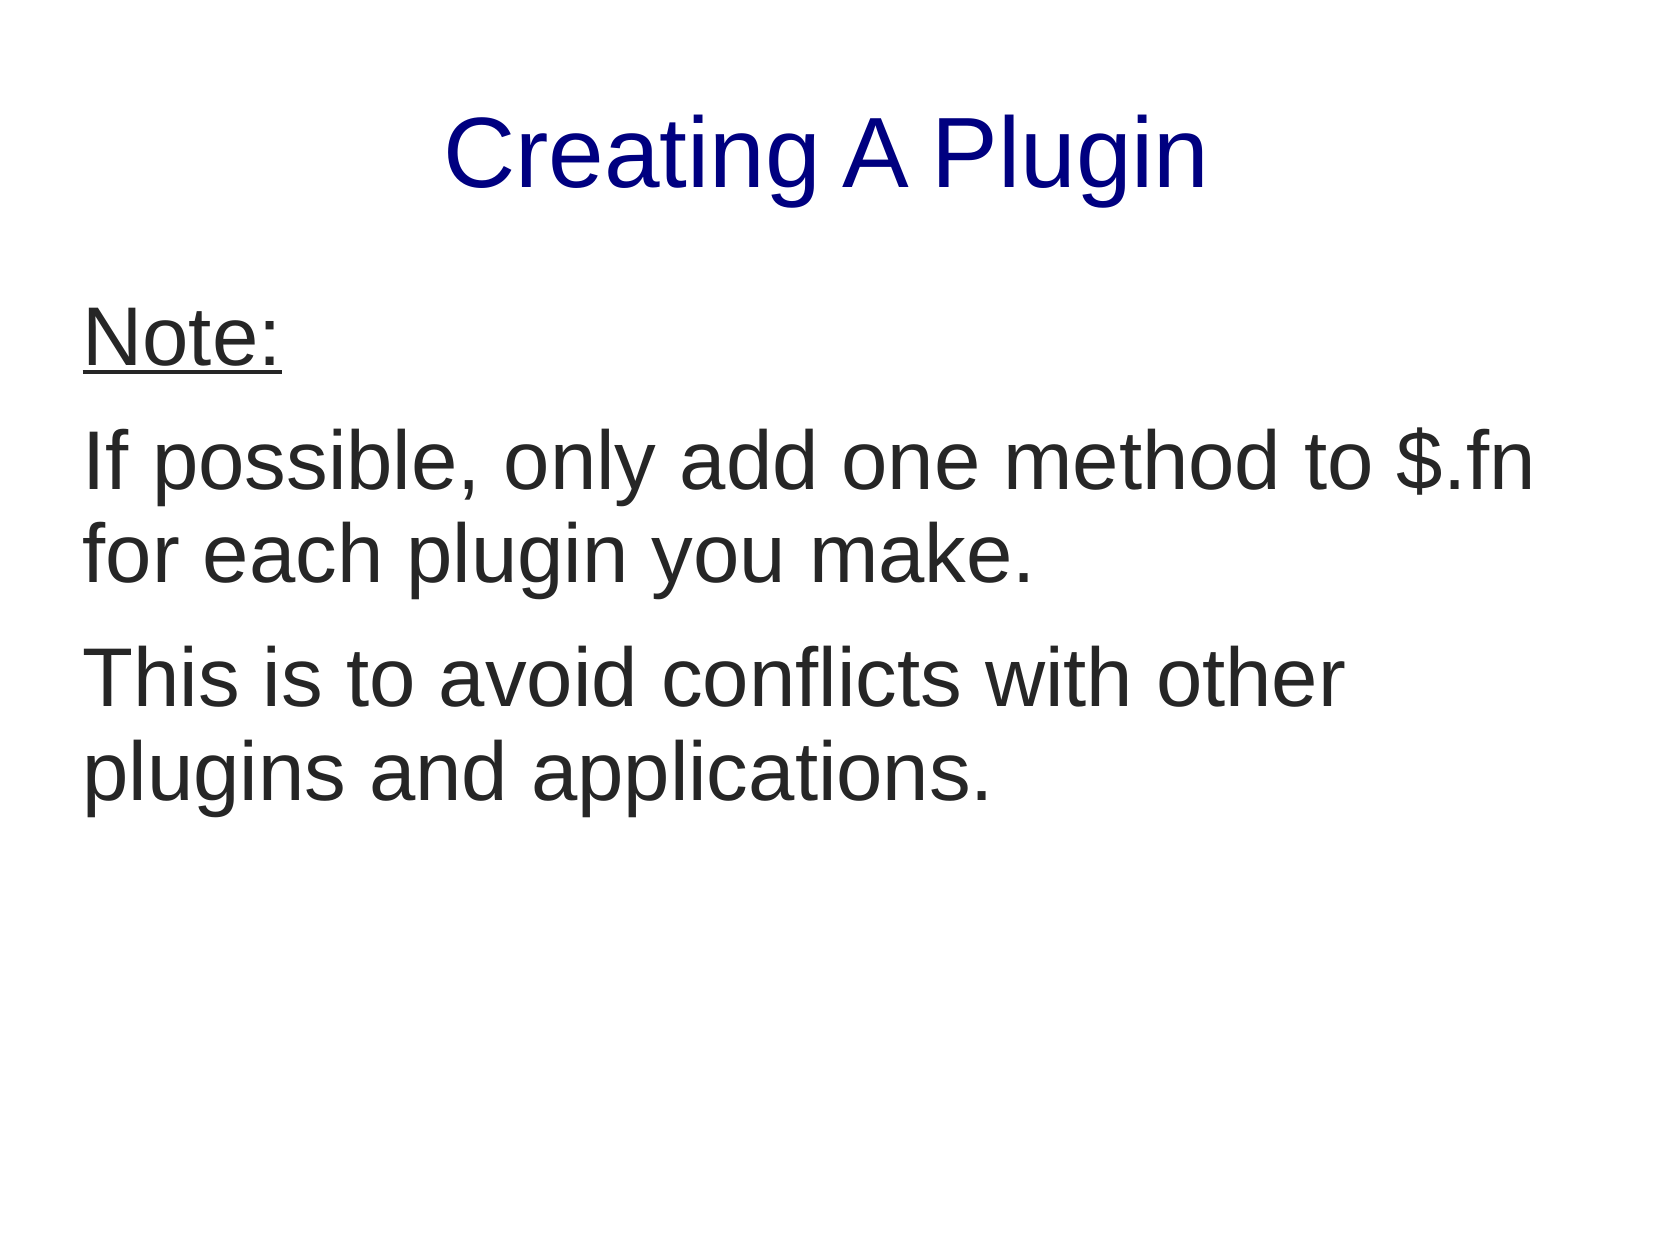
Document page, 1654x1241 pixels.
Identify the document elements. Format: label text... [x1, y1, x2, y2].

list Note: If possible, only add one method to $.fn for each plugin you make. This is to avoid conflicts with other plugins and applications. [82, 290, 1571, 819]
title Creating A Plugin [82, 49, 1571, 257]
